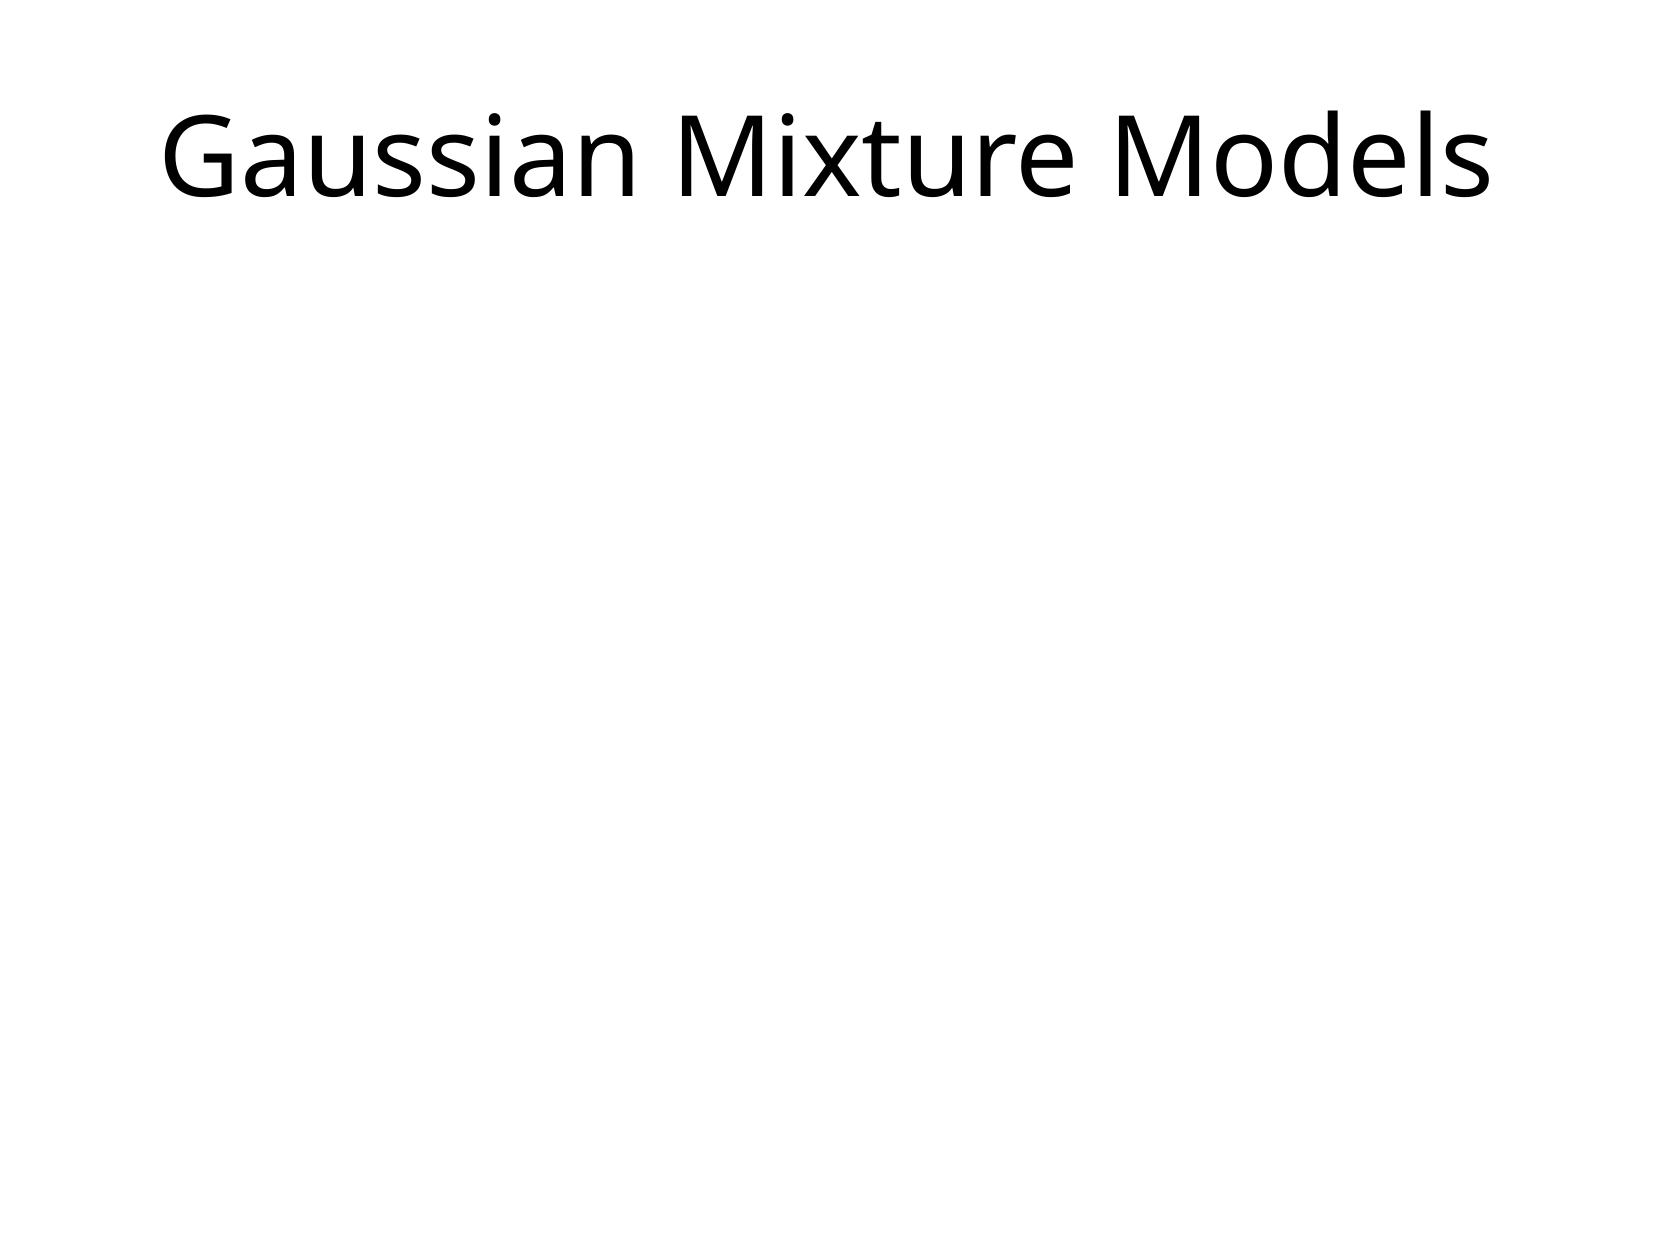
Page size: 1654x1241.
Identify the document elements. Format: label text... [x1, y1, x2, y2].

title Gaussian Mixture Models [82, 49, 1571, 257]
